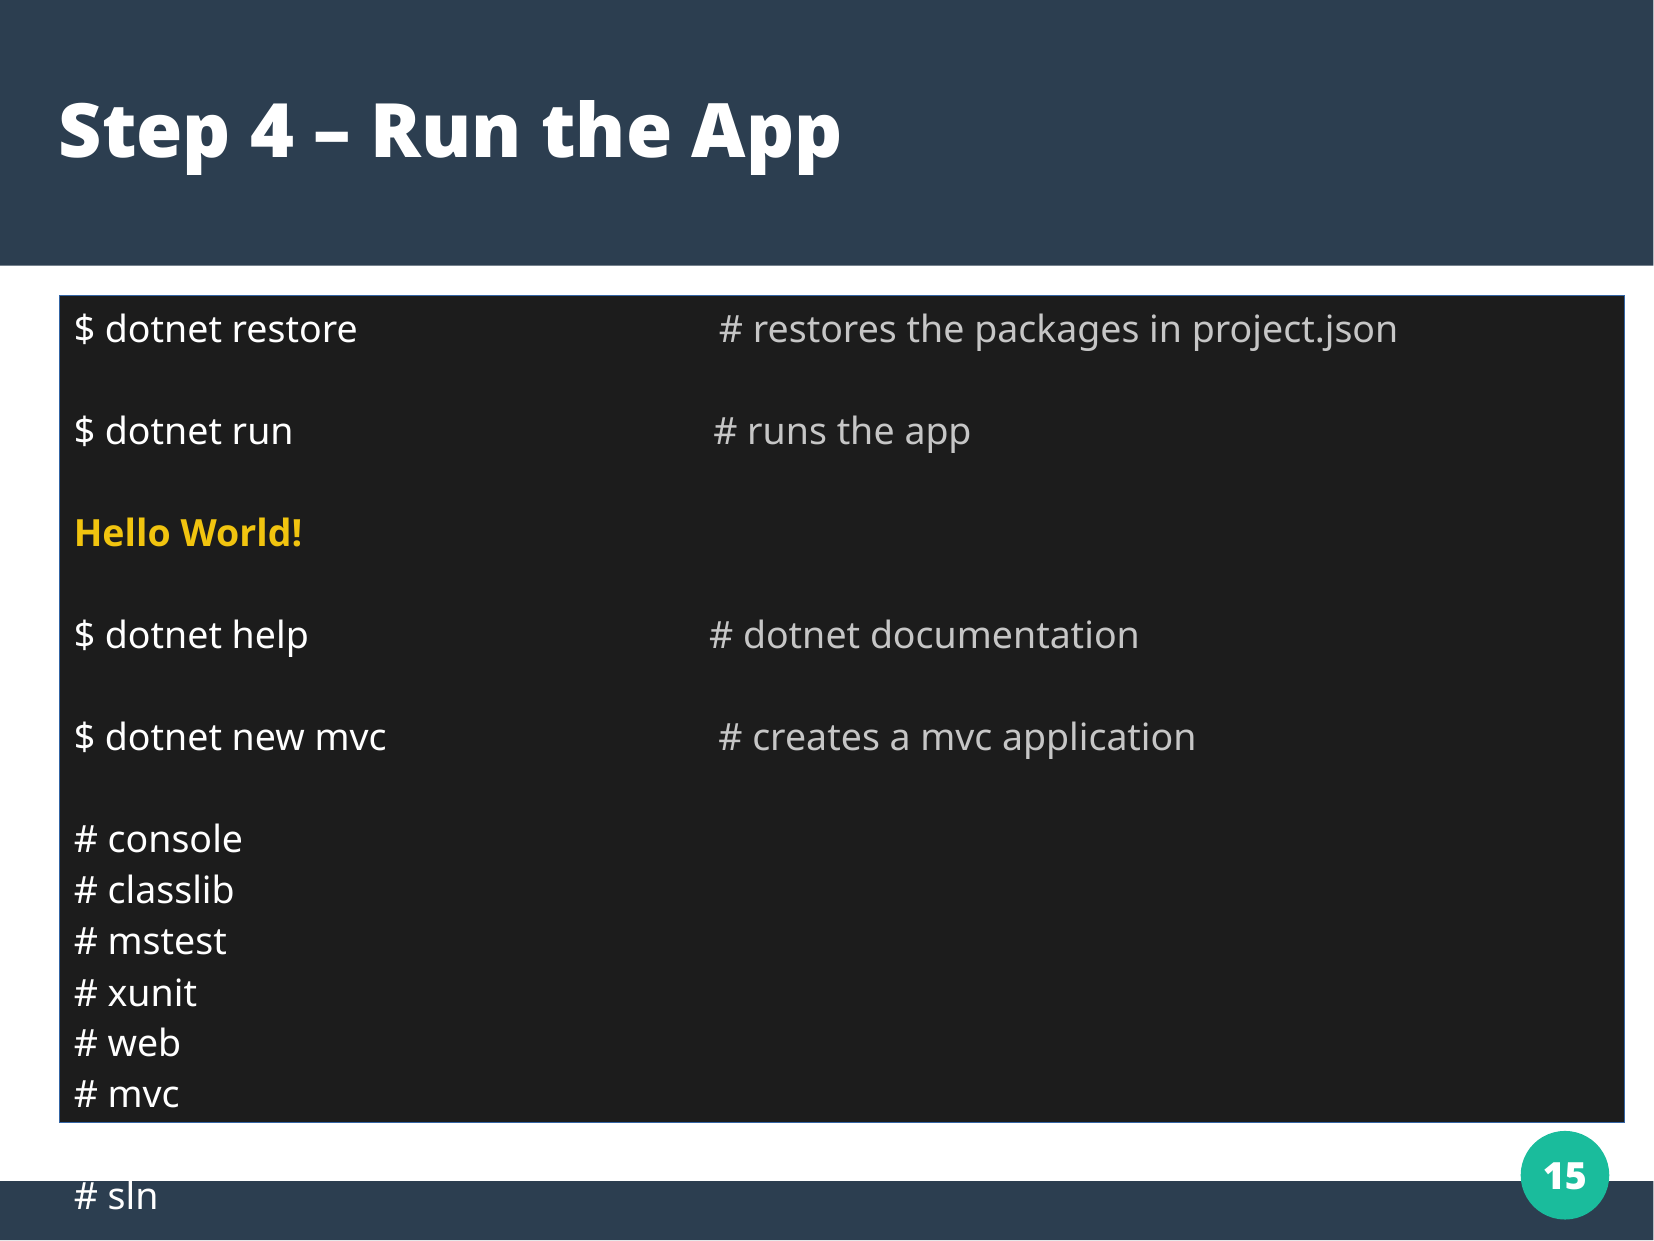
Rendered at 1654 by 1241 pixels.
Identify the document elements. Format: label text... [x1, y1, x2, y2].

title Step 4 – Run the App [59, 49, 1595, 207]
text_box $ dotnet restore # restores the packages in project.json $ dotnet run # runs the app Hello World! $ dotnet help # dotnet documentation $ dotnet new mvc # creates a mvc application # console # classlib # mstest # xunit # web # mvc # webapi # sln [59, 295, 1625, 1123]
